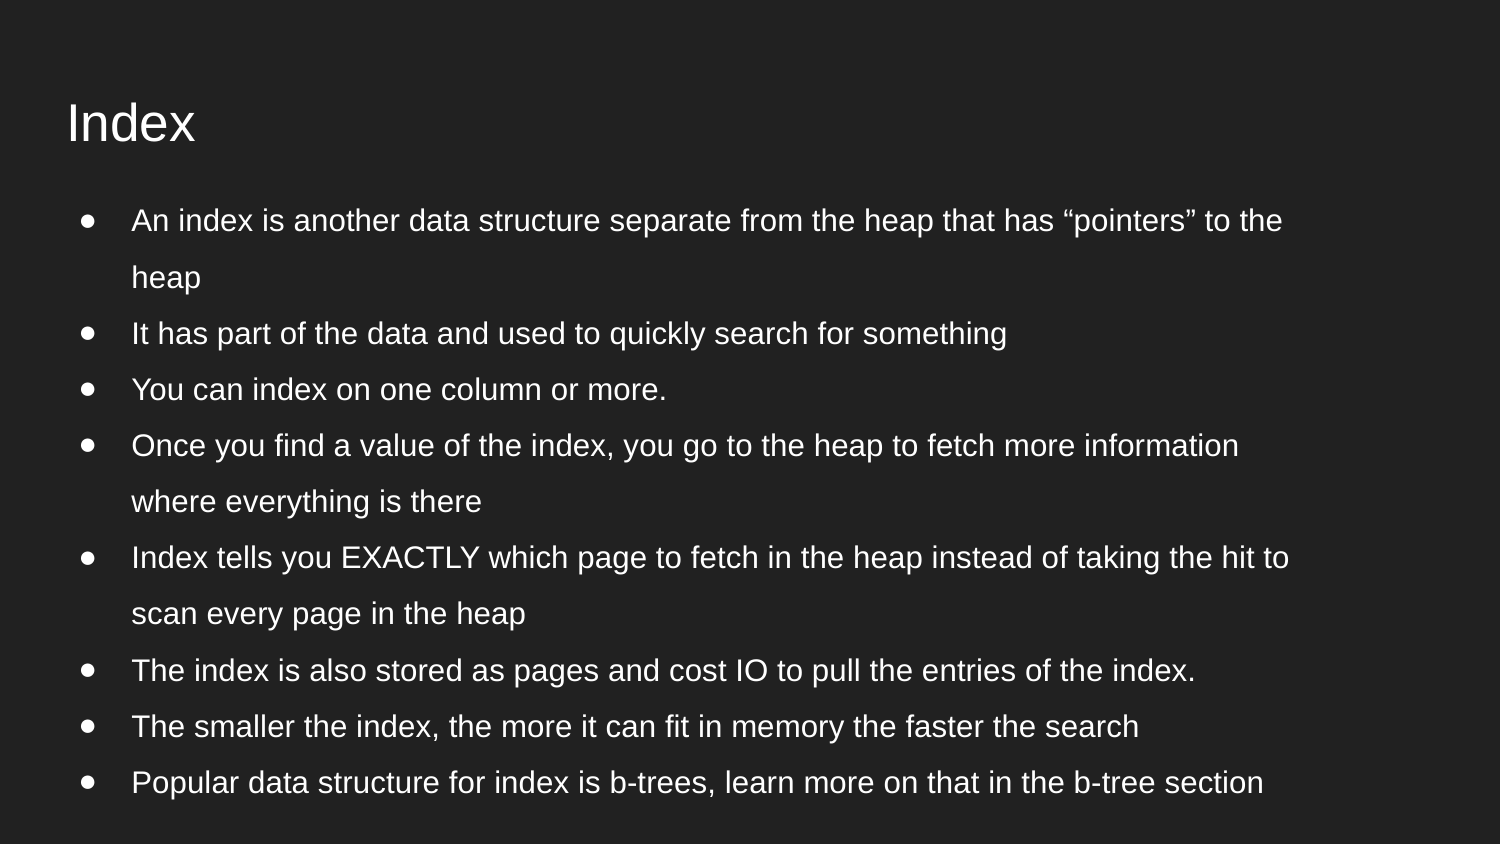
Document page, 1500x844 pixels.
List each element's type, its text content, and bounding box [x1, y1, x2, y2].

title Index [51, 72, 1449, 167]
text_box An index is another data structure separate from the heap that has “pointers” to the heap It has part of the data and used to quickly search for something You can index on one column or more. Once you find a value of the index, you go to the heap to fetch more information where everything is there Index tells you EXACTLY which page to fetch in the heap instead of taking the hit to scan every page in the heap The index is also stored as pages and cost IO to pull the entries of the index. The smaller the index, the more it can fit in memory the faster the search Popular data structure for index is b-trees, learn more on that in the b-tree section [41, 166, 1334, 815]
